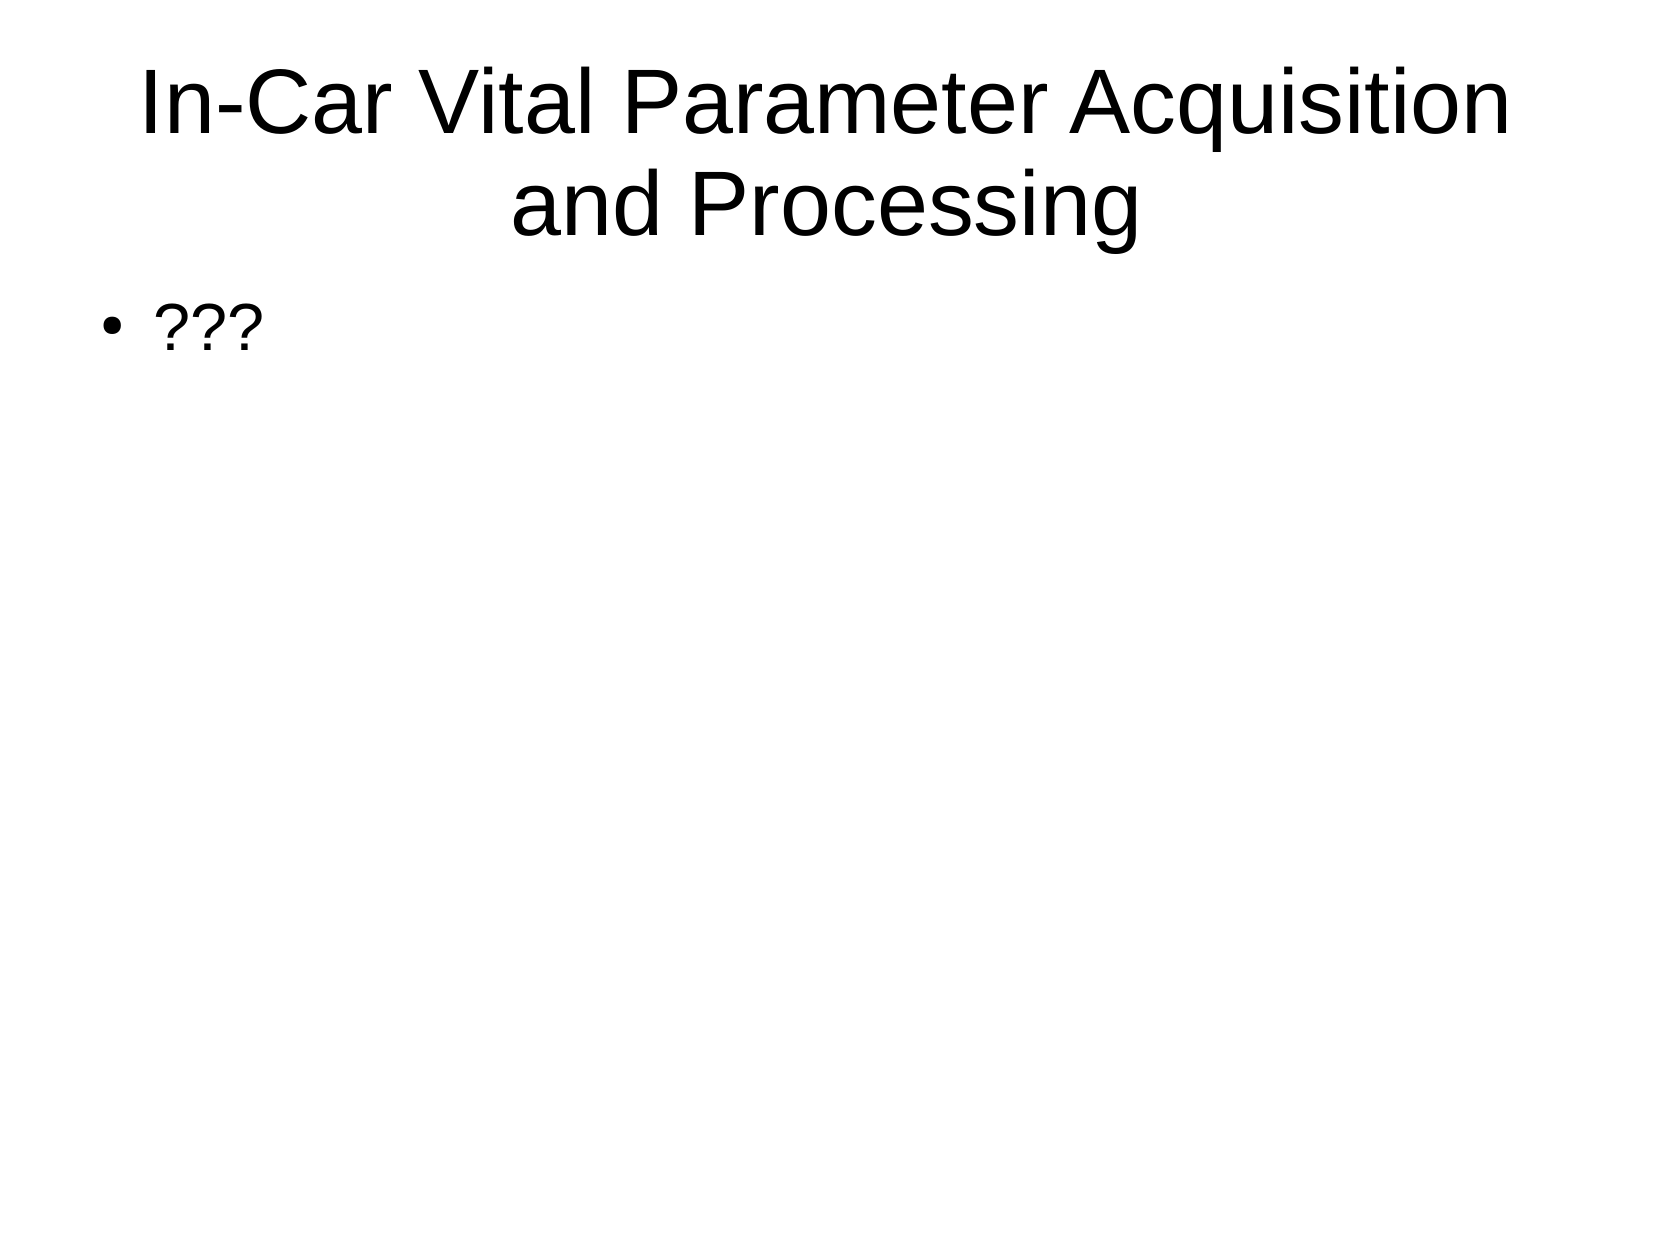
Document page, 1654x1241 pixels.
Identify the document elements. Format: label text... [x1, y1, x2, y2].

list ??? [82, 290, 1571, 1010]
title In-Car Vital Parameter Acquisition and Processing [82, 49, 1571, 257]
